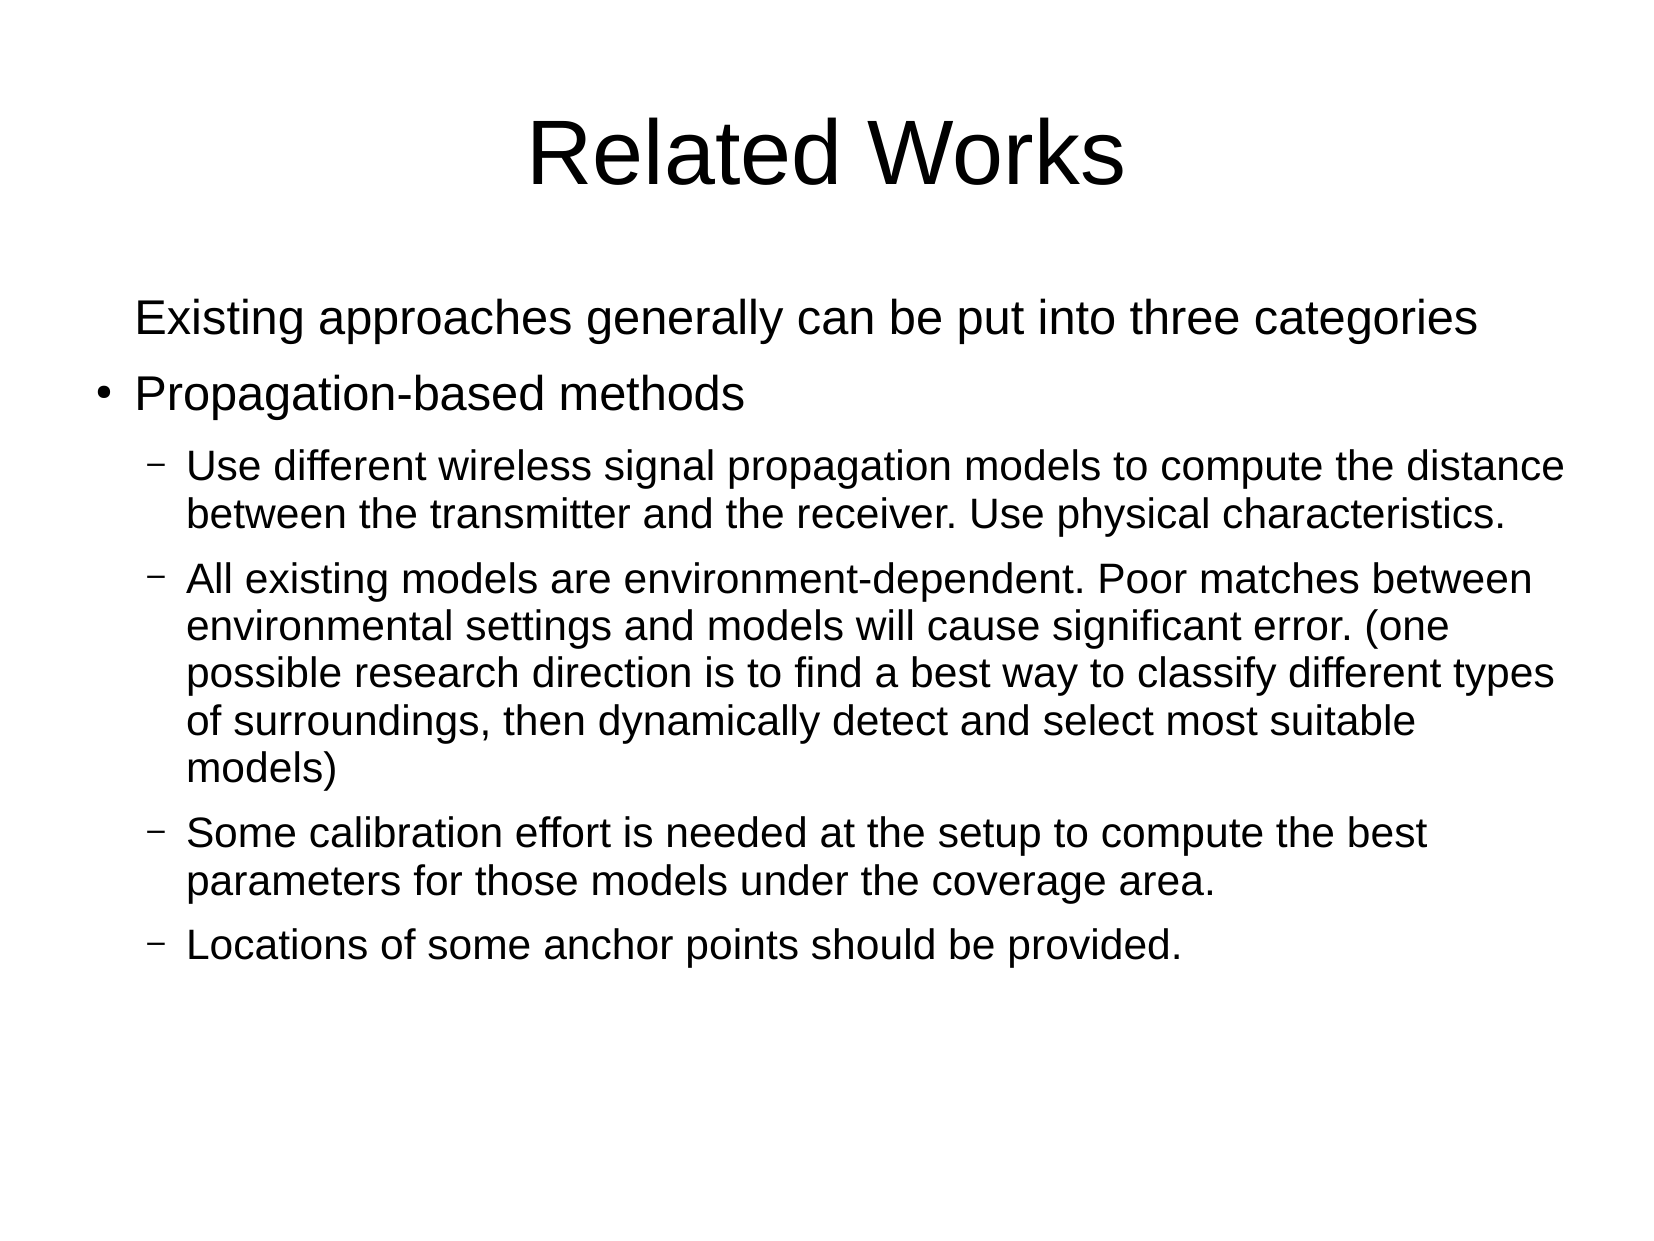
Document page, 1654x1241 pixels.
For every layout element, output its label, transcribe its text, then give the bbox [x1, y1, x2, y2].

list Existing approaches generally can be put into three categories Propagation-based methods Use different wireless signal propagation models to compute the distance between the transmitter and the receiver. Use physical characteristics. All existing models are environment-dependent. Poor matches between environmental settings and models will cause significant error. (one possible research direction is to find a best way to classify different types of surroundings, then dynamically detect and select most suitable models) Some calibration effort is needed at the setup to compute the best parameters for those models under the coverage area. Locations of some anchor points should be provided. [82, 290, 1571, 1010]
title Related Works [82, 49, 1571, 257]
